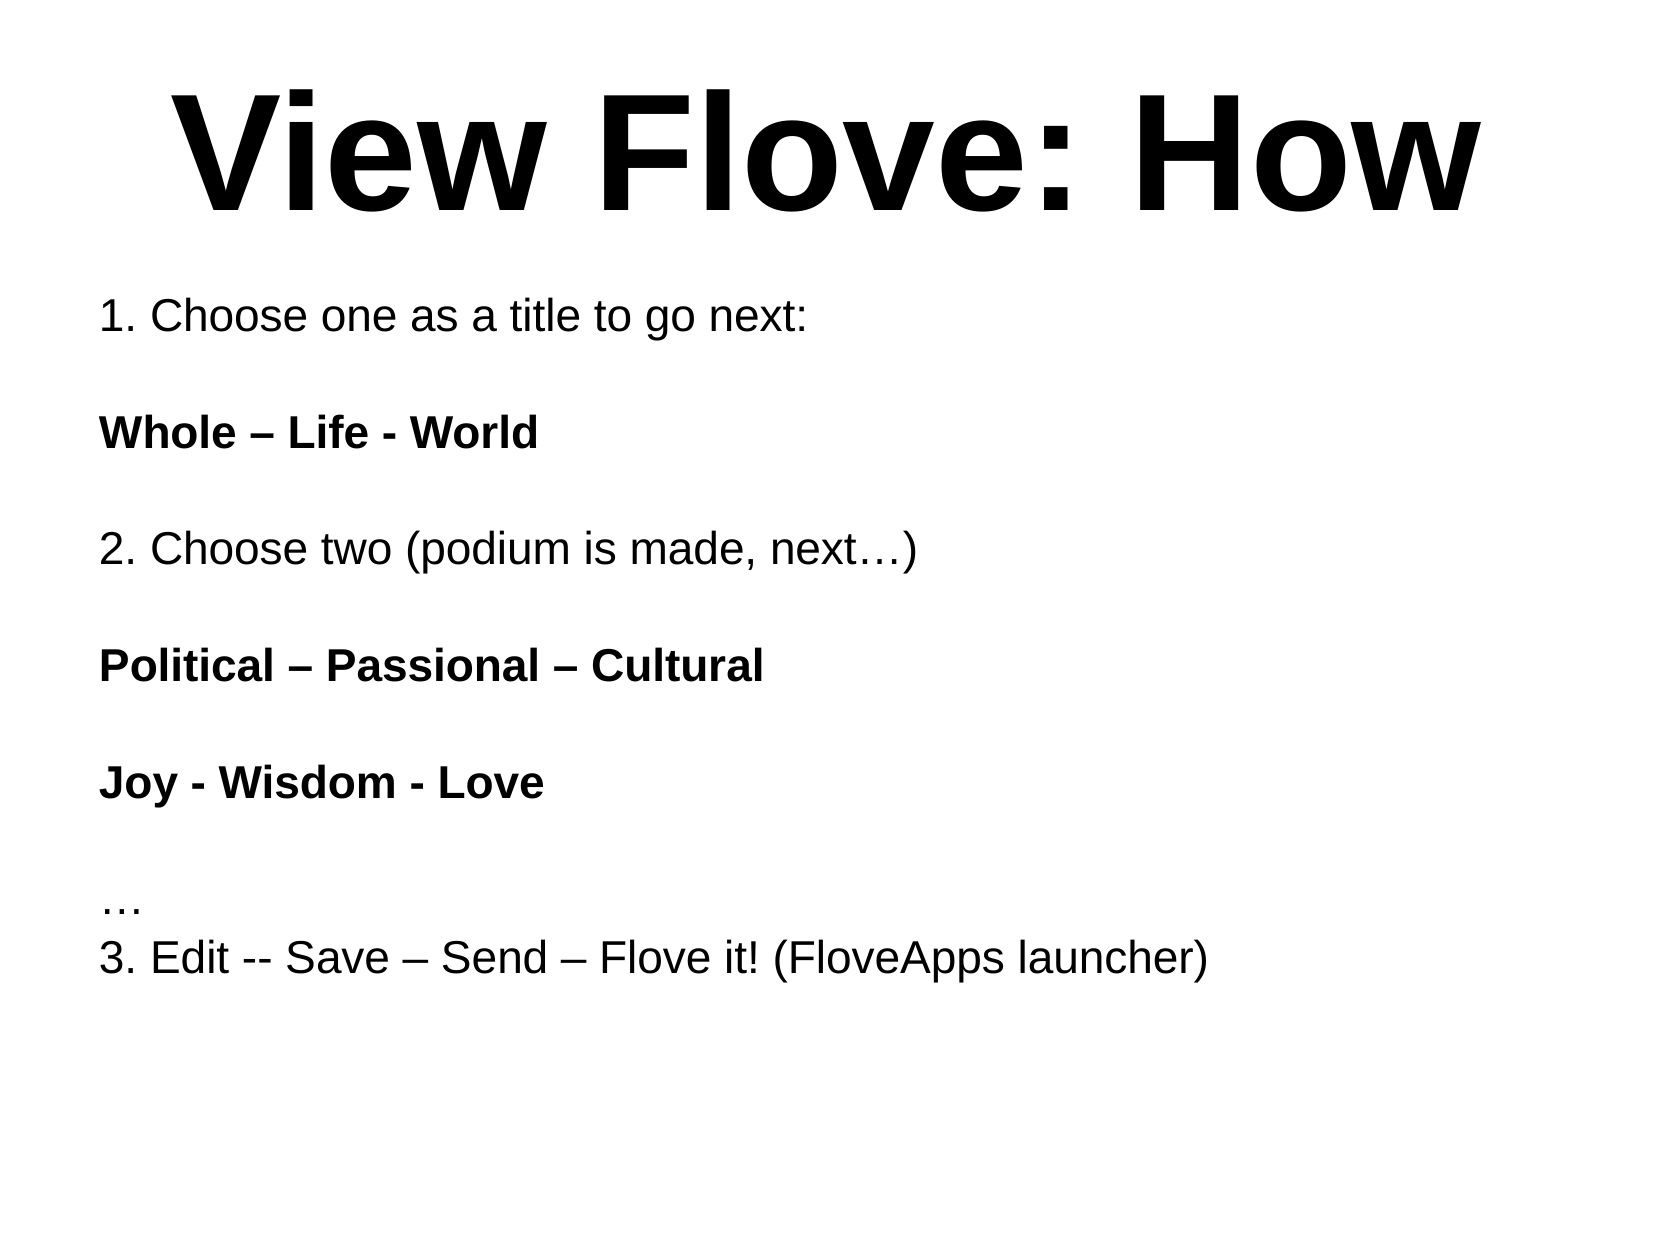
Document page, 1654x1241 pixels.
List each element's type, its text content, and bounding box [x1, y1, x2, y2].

title View Flove: How [82, 49, 1571, 257]
list 1. Choose one as a title to go next: Whole – Life - World 2. Choose two (podium is made, next…) Political – Passional – Cultural Joy - Wisdom - Love … 3. Edit -- Save – Send – Flove it! (FloveApps launcher) [82, 290, 1571, 1010]
